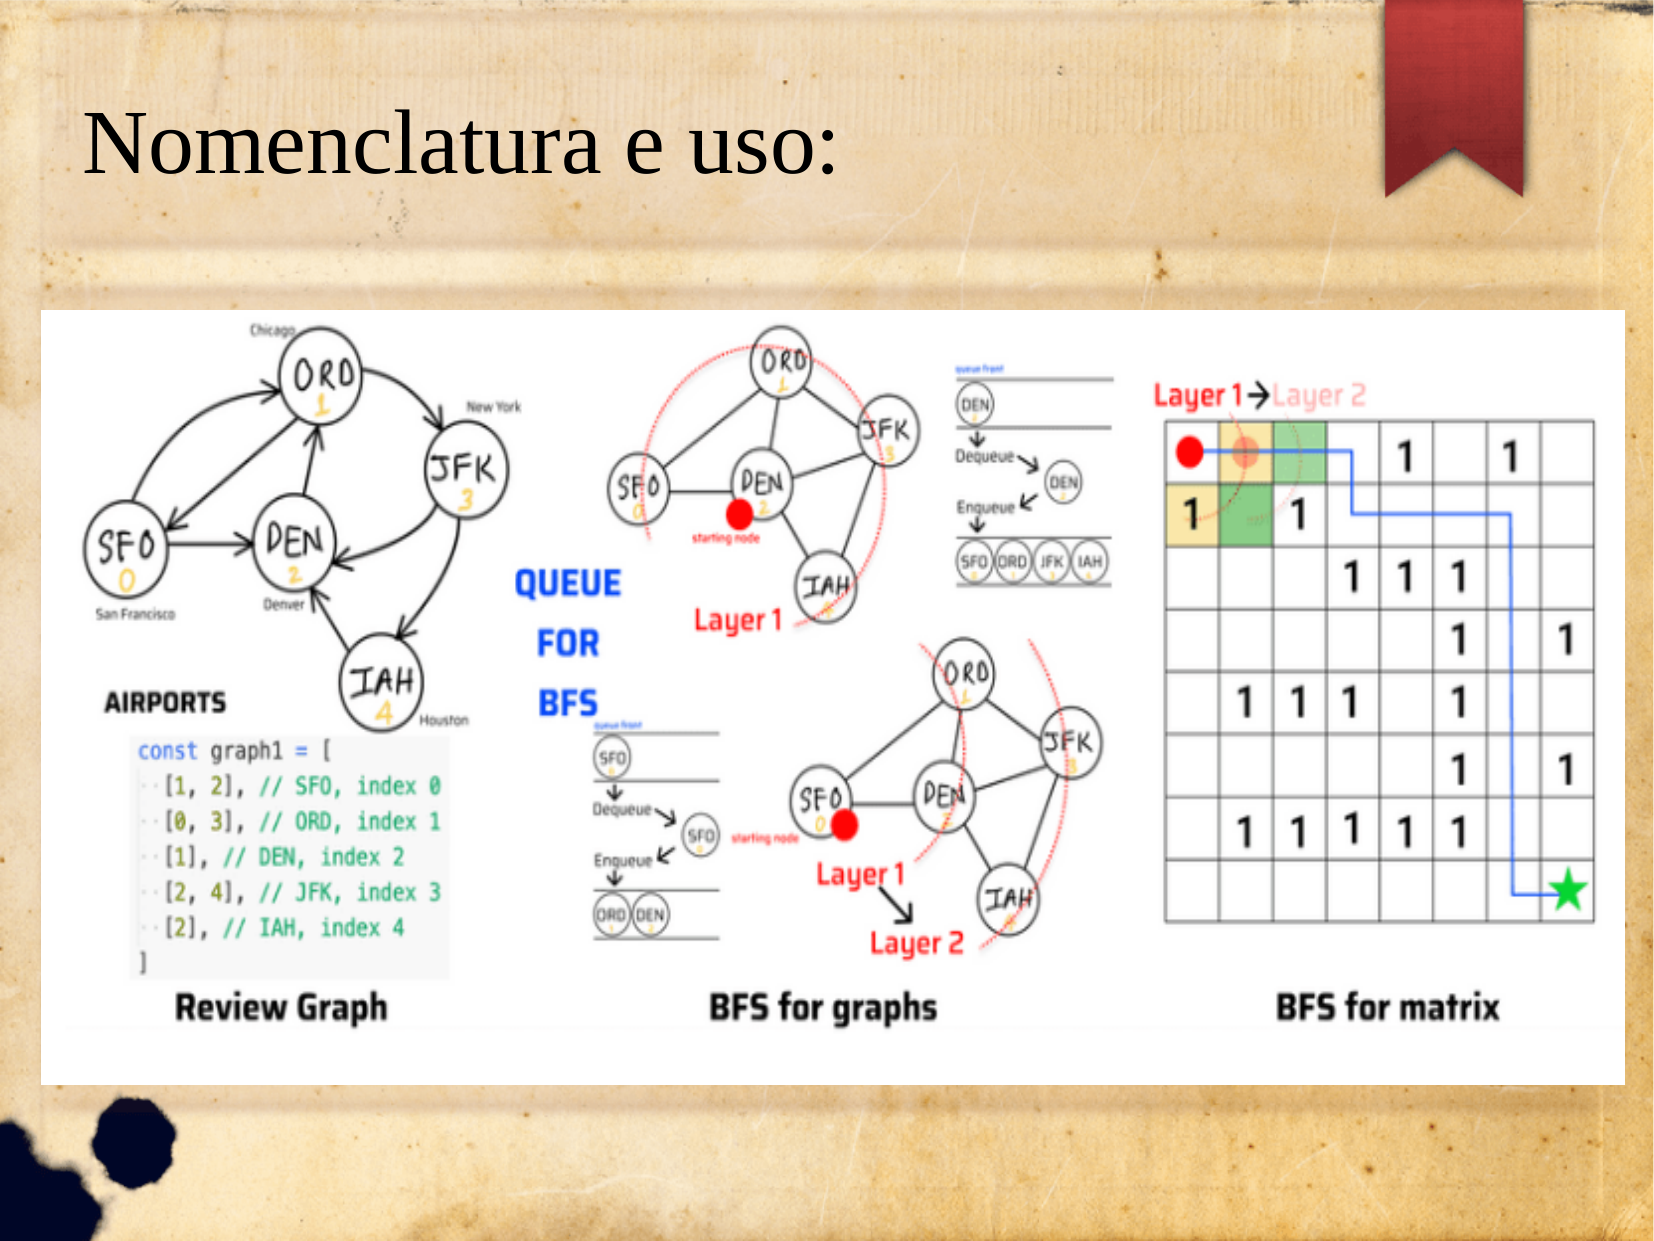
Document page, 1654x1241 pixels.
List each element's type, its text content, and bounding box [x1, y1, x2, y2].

picture [0, 0, 1654, 1241]
title Nomenclatura e uso: [82, 49, 1347, 237]
